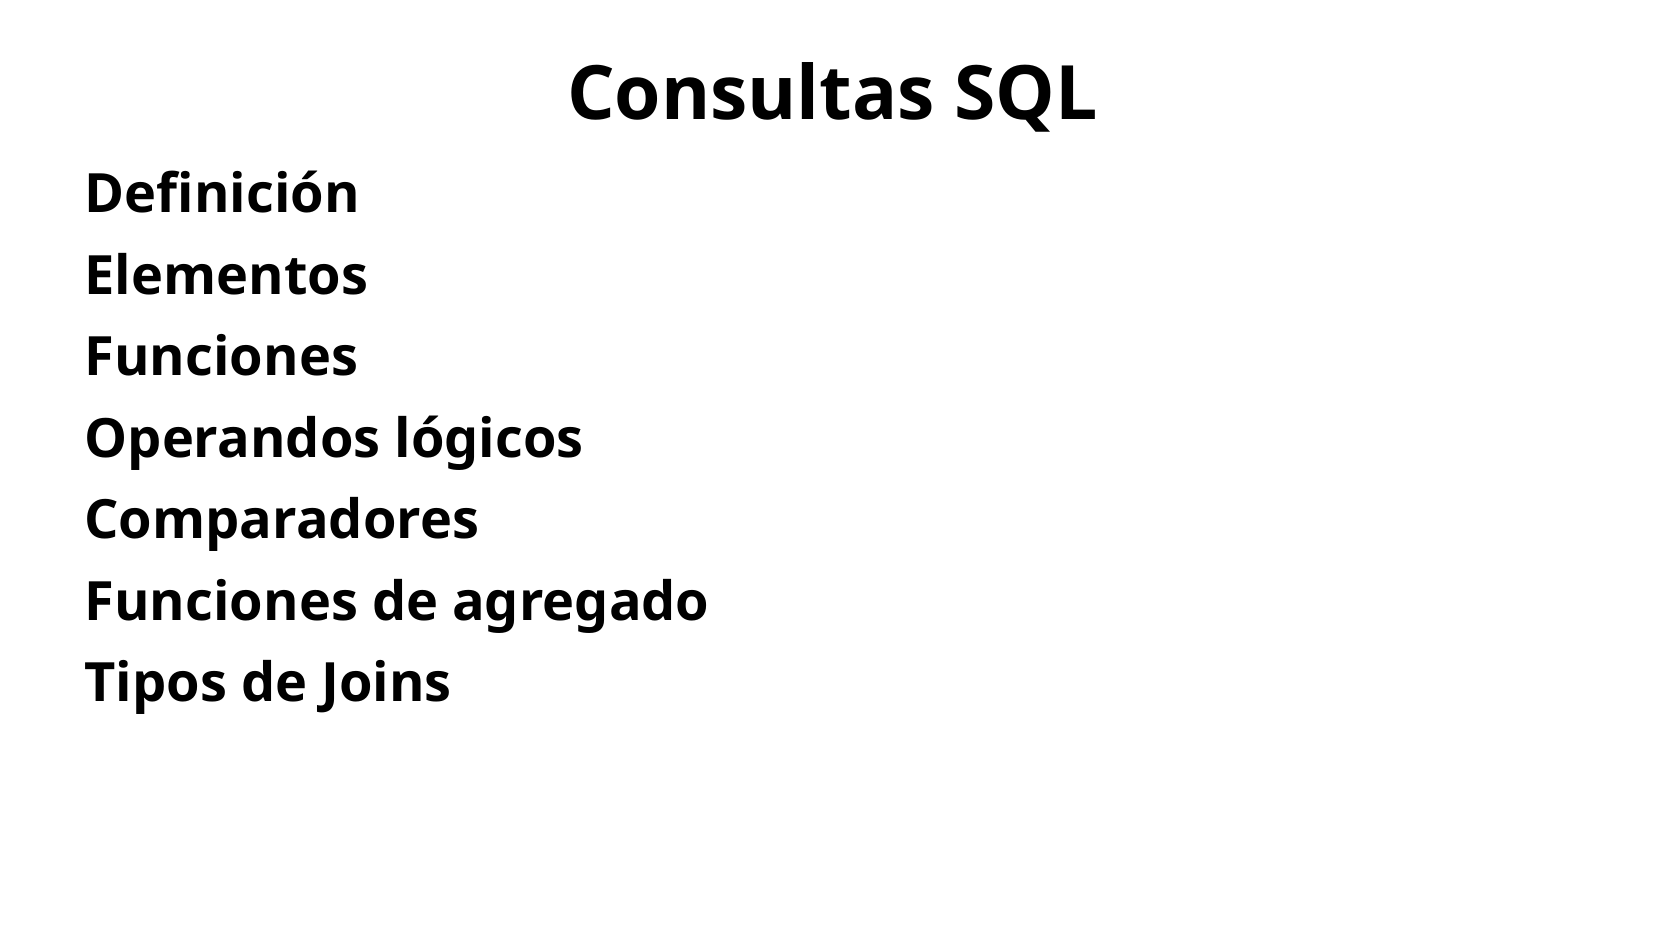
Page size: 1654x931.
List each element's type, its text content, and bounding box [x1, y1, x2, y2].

title Consultas SQL [88, 11, 1577, 168]
subtitle Definición Elementos Funciones Operandos lógicos Comparadores Funciones de agregado Tipos de Joins [84, 171, 1573, 914]
